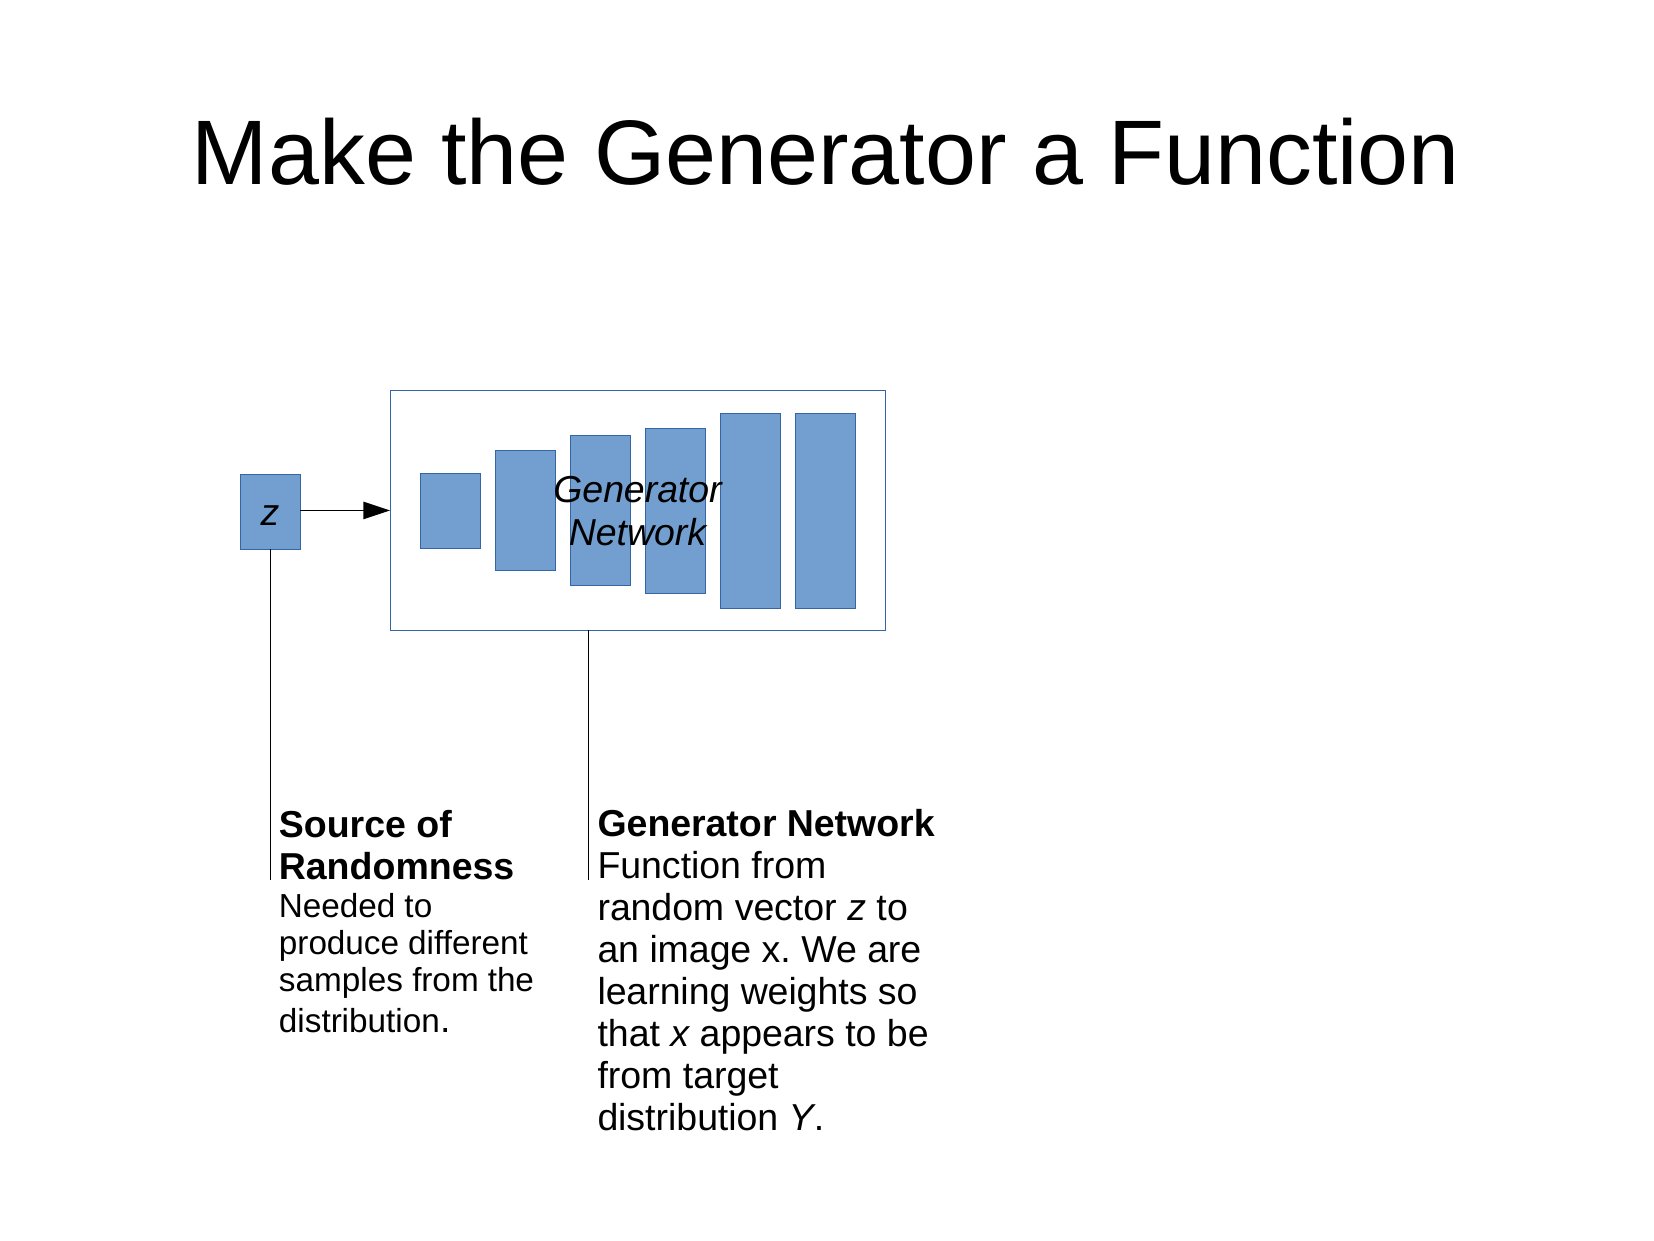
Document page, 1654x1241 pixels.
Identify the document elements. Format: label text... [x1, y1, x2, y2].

text_box Generator Network Function from random vector z to an image x. We are learning weights so that x appears to be from target distribution Y. [582, 794, 961, 1230]
text_box Generator Network [390, 390, 886, 631]
text_box Source of Randomness Needed to produce different samples from the distribution. [264, 796, 550, 1086]
text_box z [240, 474, 301, 550]
title Make the Generator a Function [82, 49, 1571, 257]
